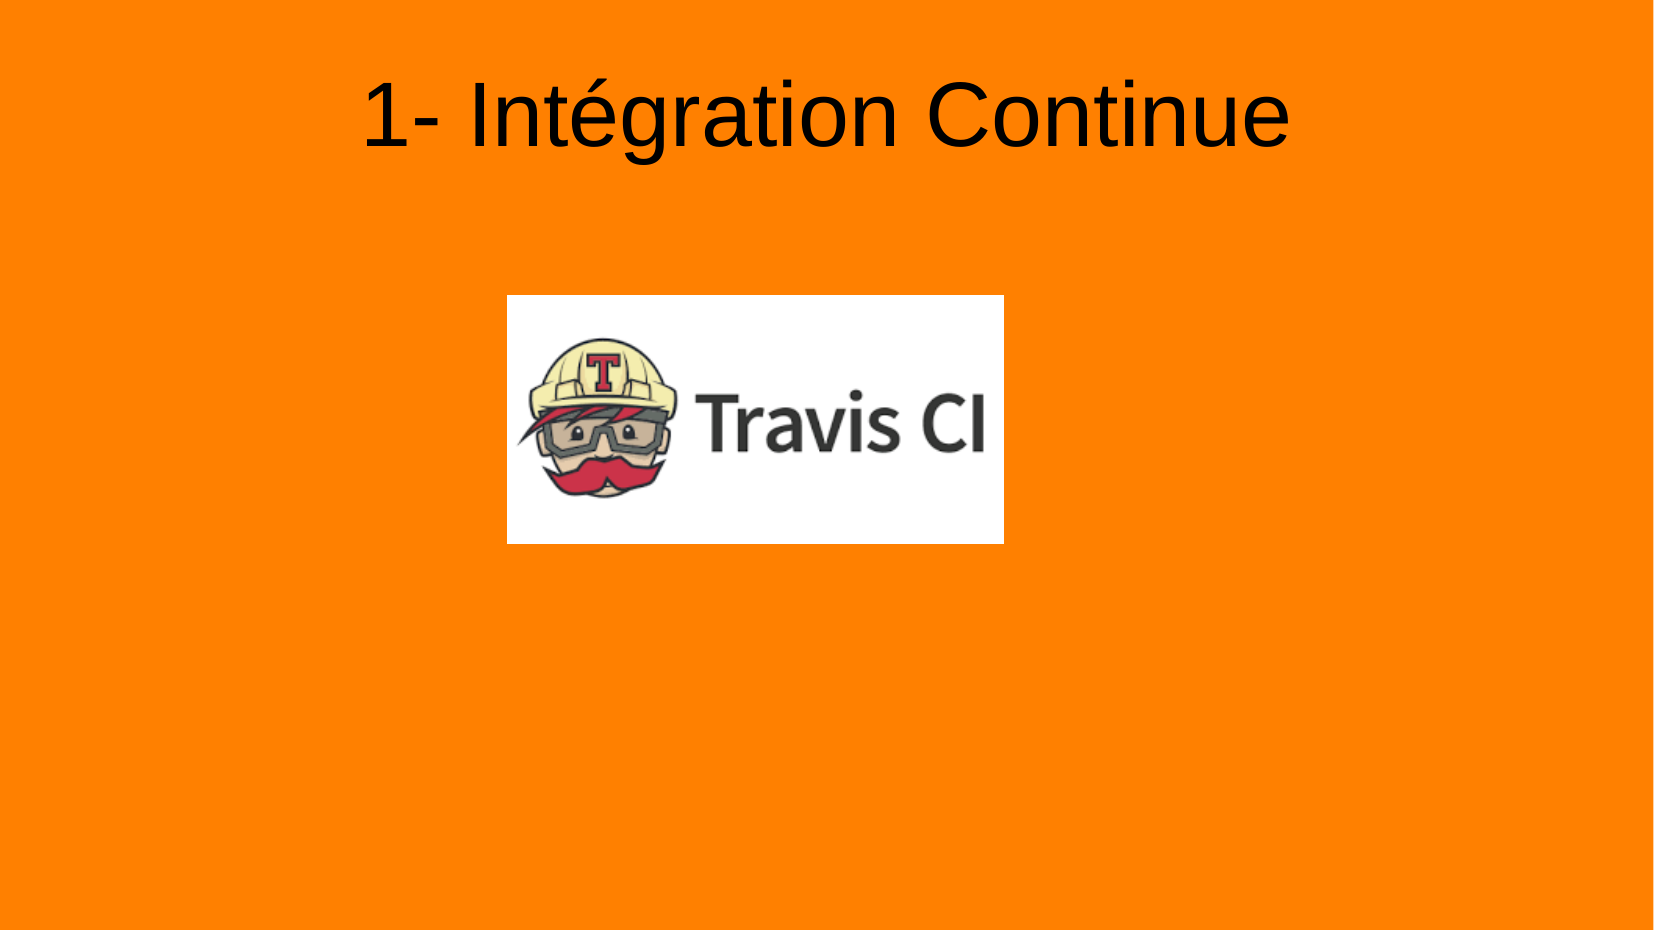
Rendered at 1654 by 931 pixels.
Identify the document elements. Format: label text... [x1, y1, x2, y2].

picture [507, 295, 1004, 544]
title 1- Intégration Continue [82, 37, 1571, 193]
